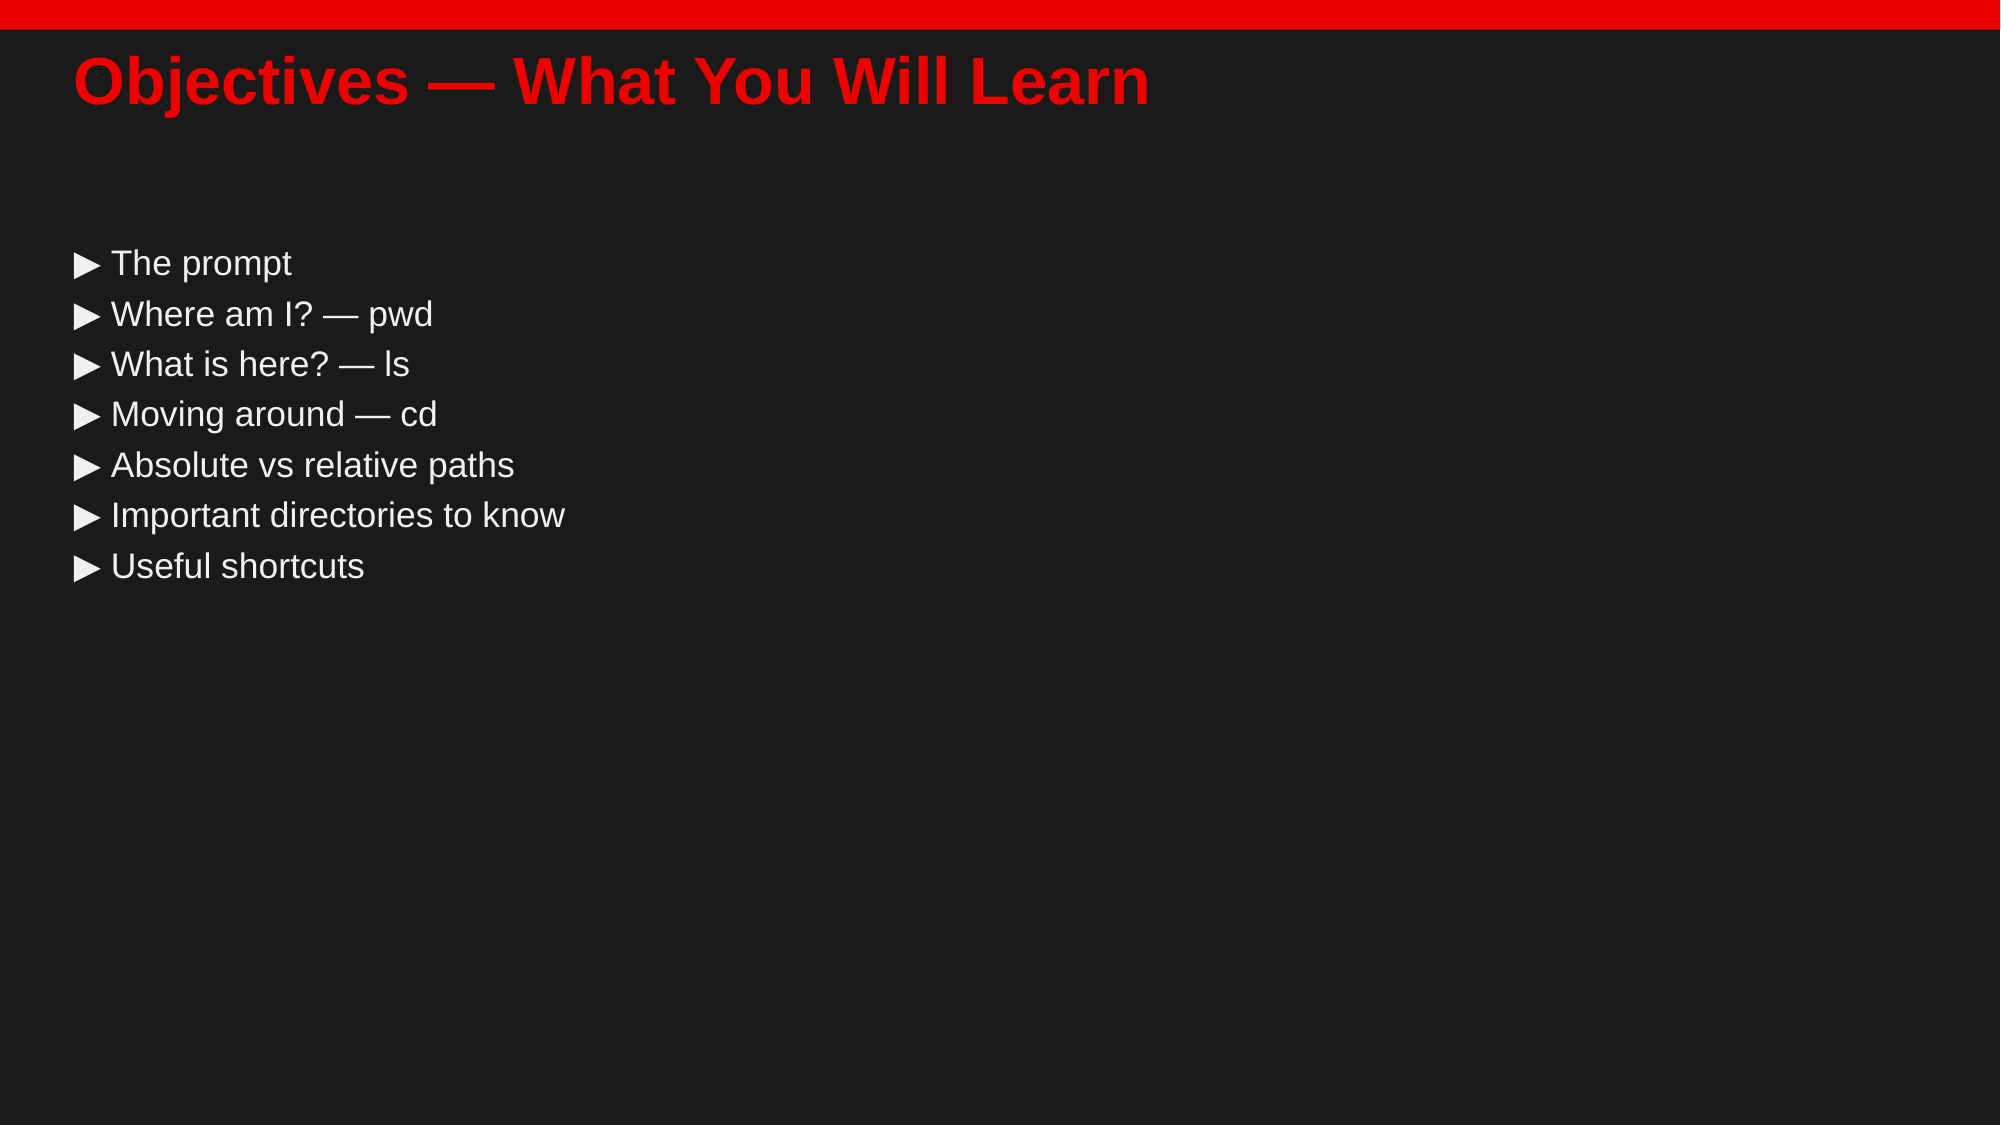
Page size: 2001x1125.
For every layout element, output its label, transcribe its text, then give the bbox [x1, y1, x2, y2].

text_box ▶ The prompt ▶ Where am I? — pwd ▶ What is here? — ls ▶ Moving around — cd ▶ Absolute vs relative paths ▶ Important directories to know ▶ Useful shortcuts [59, 236, 1942, 1037]
text_box [0, 0, 2001, 30]
text_box Objectives — What You Will Learn [59, 36, 1942, 208]
